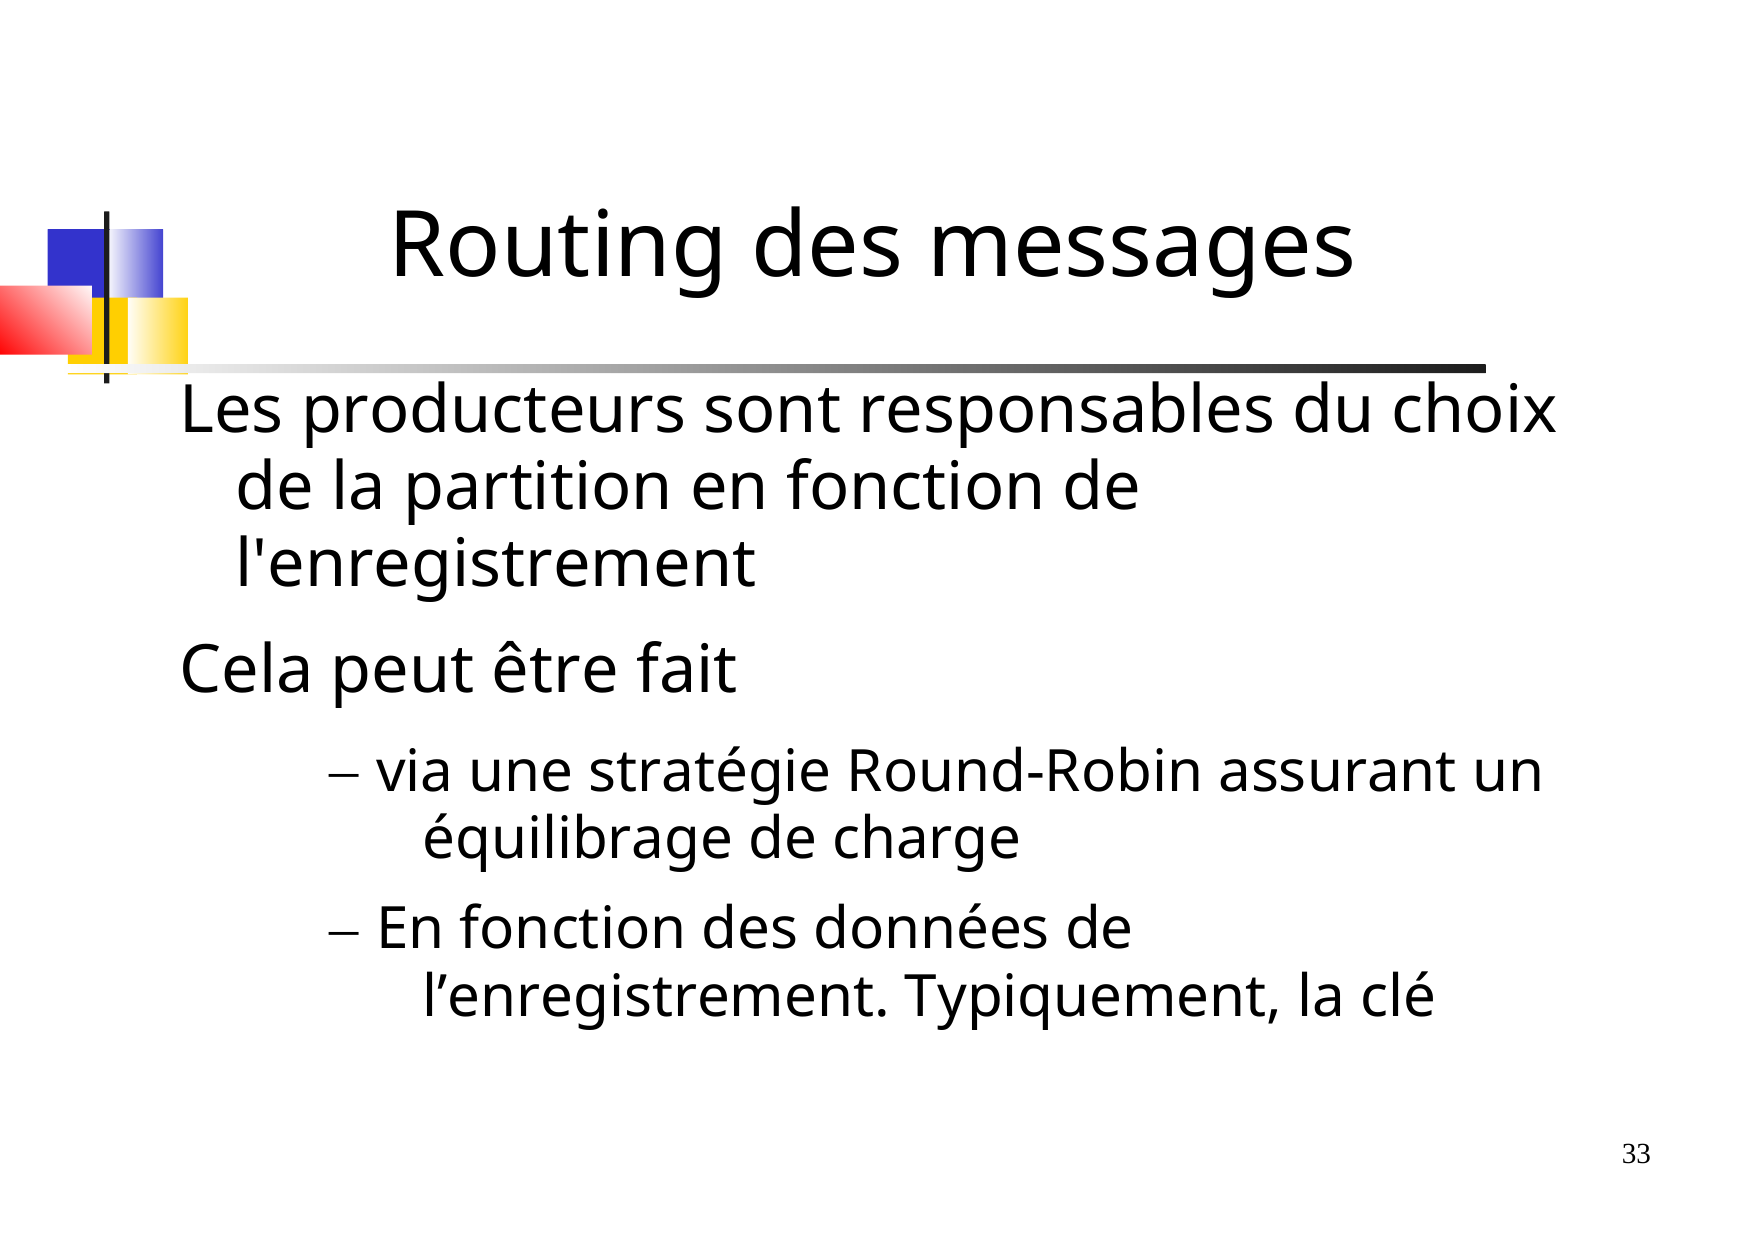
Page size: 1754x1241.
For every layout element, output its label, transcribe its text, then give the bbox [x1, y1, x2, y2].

list Les producteurs sont responsables du choix de la partition en fonction de l'enregistrement Cela peut être fait via une stratégie Round-Robin assurant un équilibrage de charge En fonction des données de l’enregistrement. Typiquement, la clé [179, 371, 1567, 1091]
title Routing des messages [179, 139, 1567, 351]
